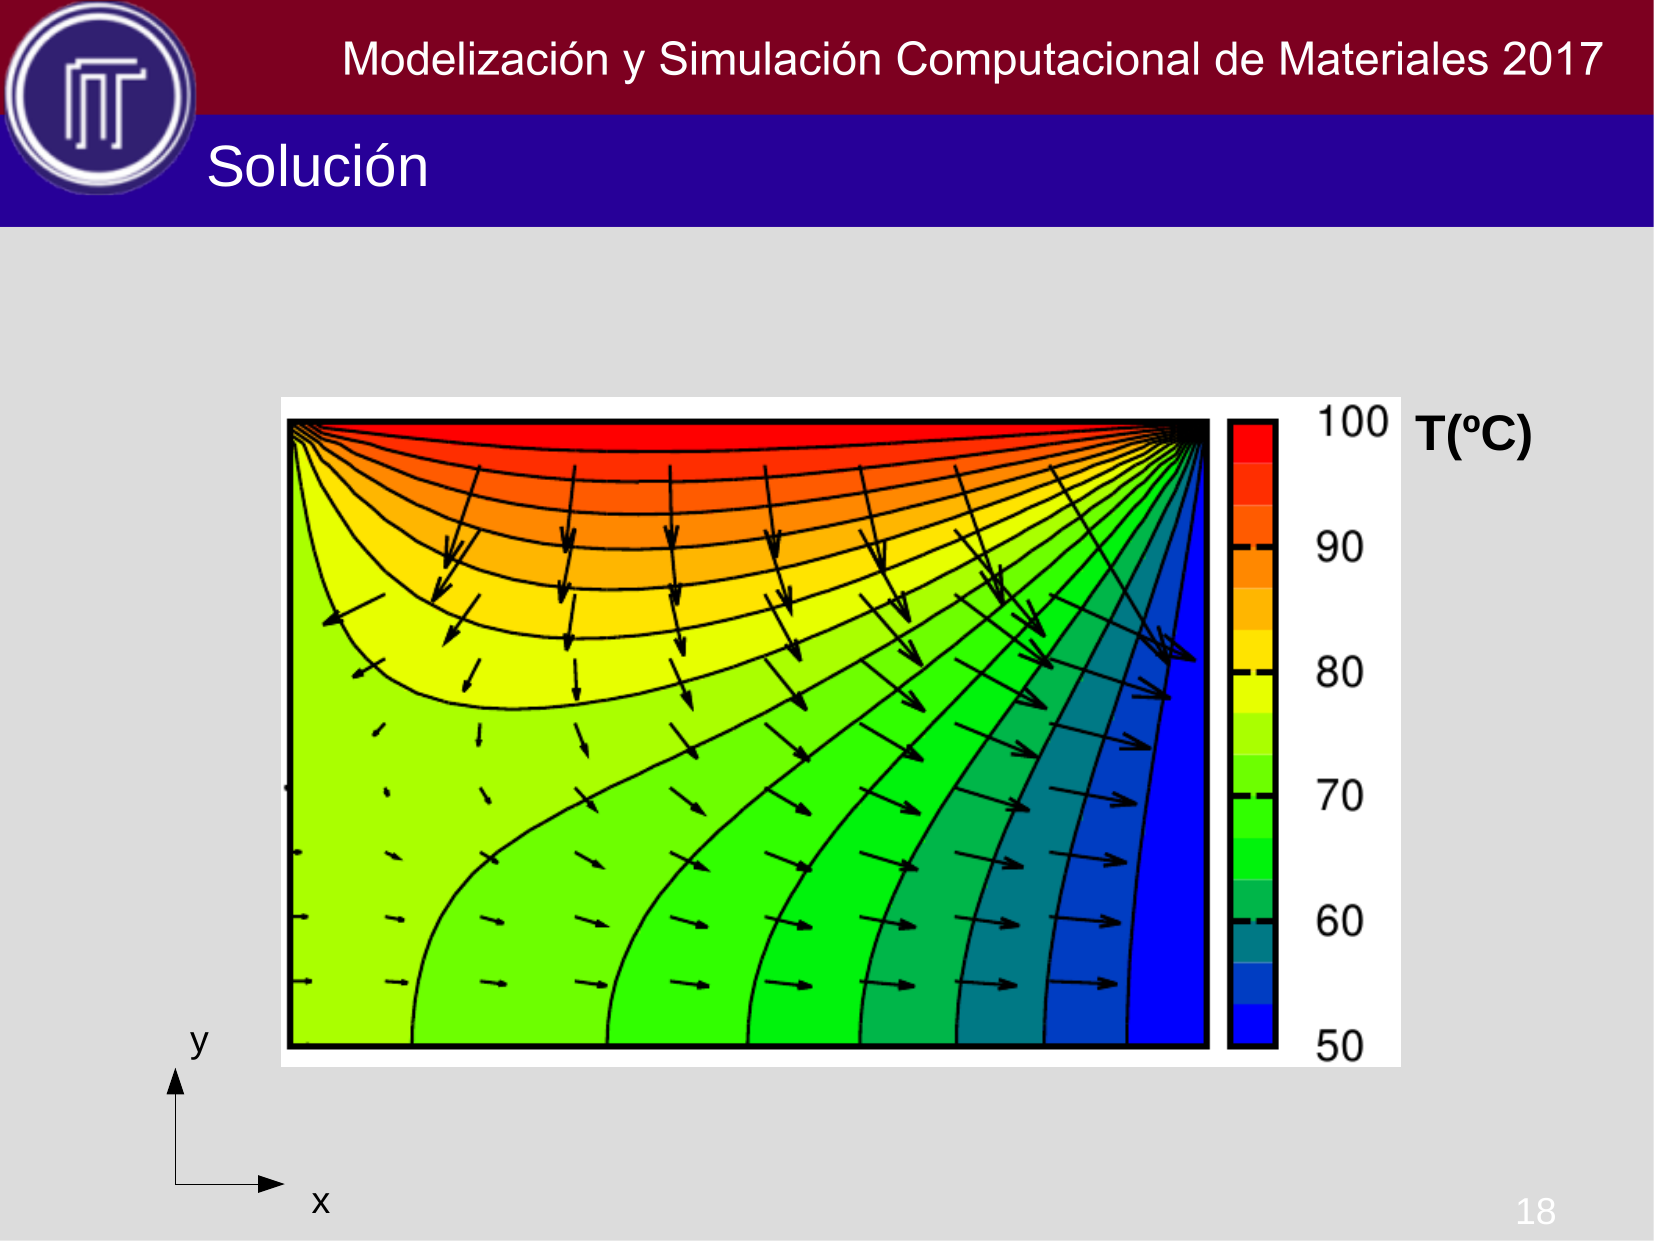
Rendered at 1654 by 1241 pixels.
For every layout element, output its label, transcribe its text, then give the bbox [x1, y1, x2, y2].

text_box T(ºC) [1400, 397, 1549, 469]
text_box x [296, 1171, 346, 1229]
text_box <number> [1500, 1182, 1654, 1241]
picture [0, 0, 1654, 1241]
text_box y [175, 1010, 224, 1068]
text_box Solución [191, 126, 1392, 207]
